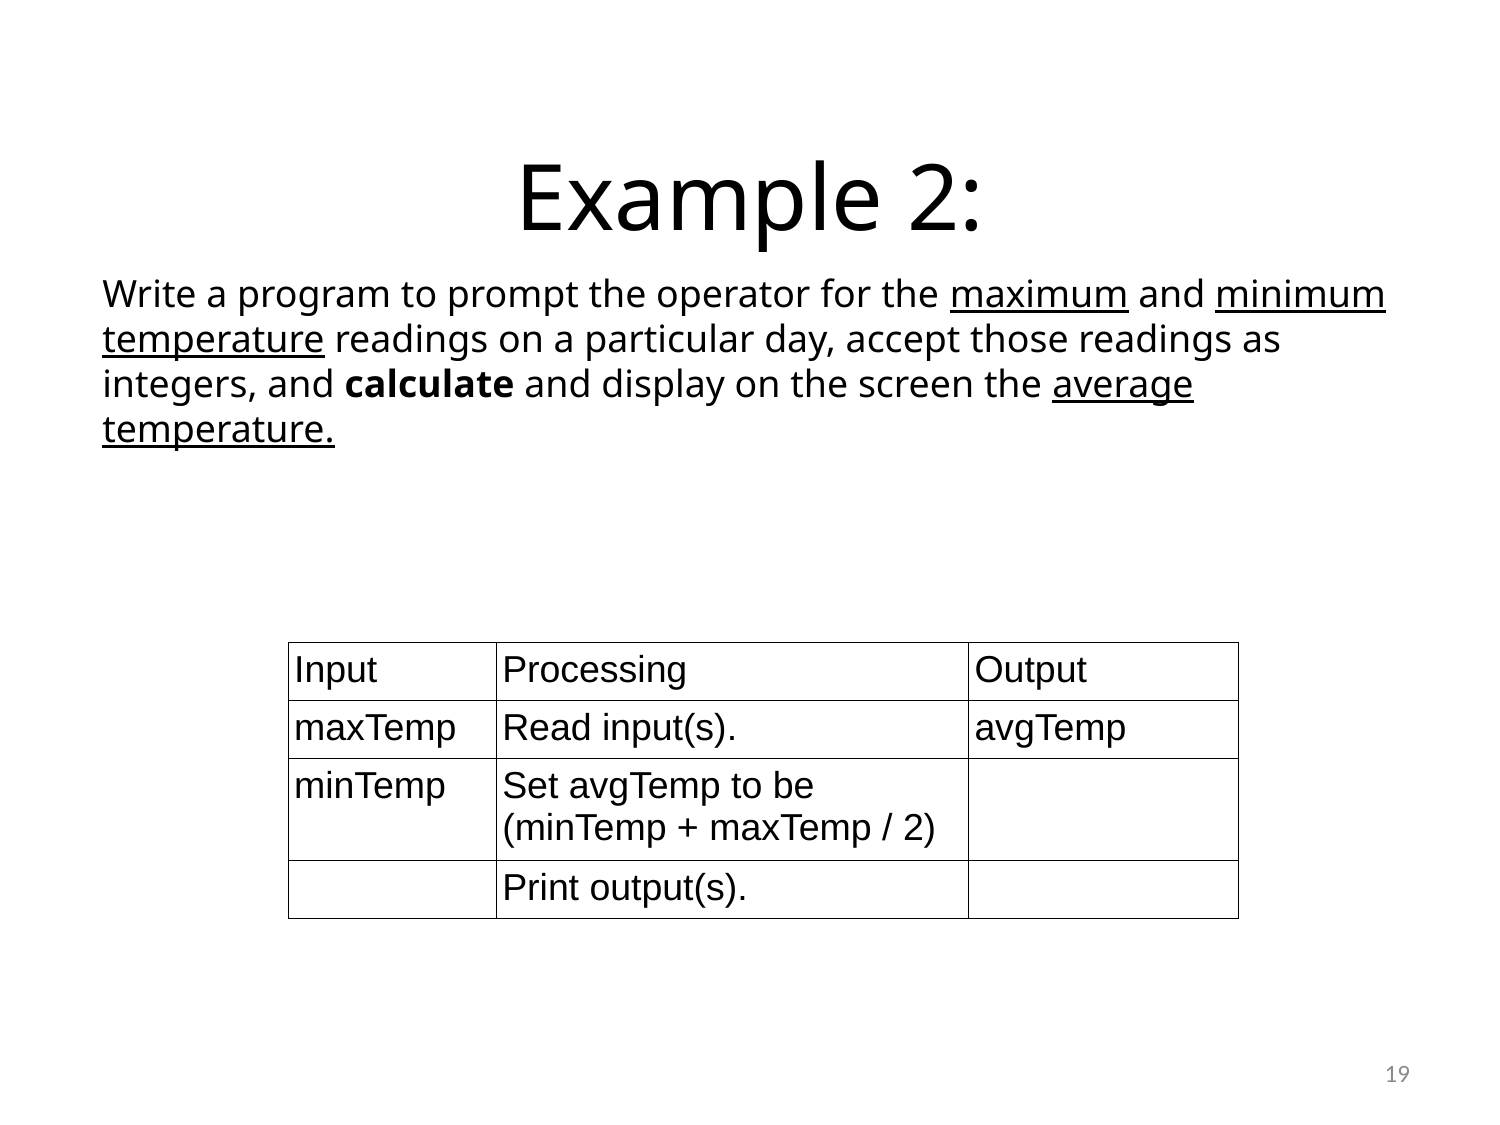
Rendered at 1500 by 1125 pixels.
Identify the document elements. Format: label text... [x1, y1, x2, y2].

table_cell [289, 861, 496, 918]
table_cell avgTemp [969, 701, 1238, 758]
slide_number <number> [1074, 1042, 1425, 1103]
table_cell Set avgTemp to be (minTemp + maxTemp / 2) [497, 759, 968, 860]
text_box Write a program to prompt the operator for the maximum and minimum temperature readings on a particular day, accept those readings as integers, and calculate and display on the screen the average temperature. [87, 262, 1413, 503]
table_cell [969, 759, 1238, 860]
table_cell [969, 861, 1238, 918]
table_header Input [289, 643, 496, 700]
title Example 2: [112, 99, 1388, 262]
table_cell maxTemp [289, 701, 496, 758]
table_header Output [969, 643, 1238, 700]
table_header Processing [497, 643, 968, 700]
table_cell Print output(s). [497, 861, 968, 918]
table_cell Read input(s). [497, 701, 968, 758]
table_cell minTemp [289, 759, 496, 860]
